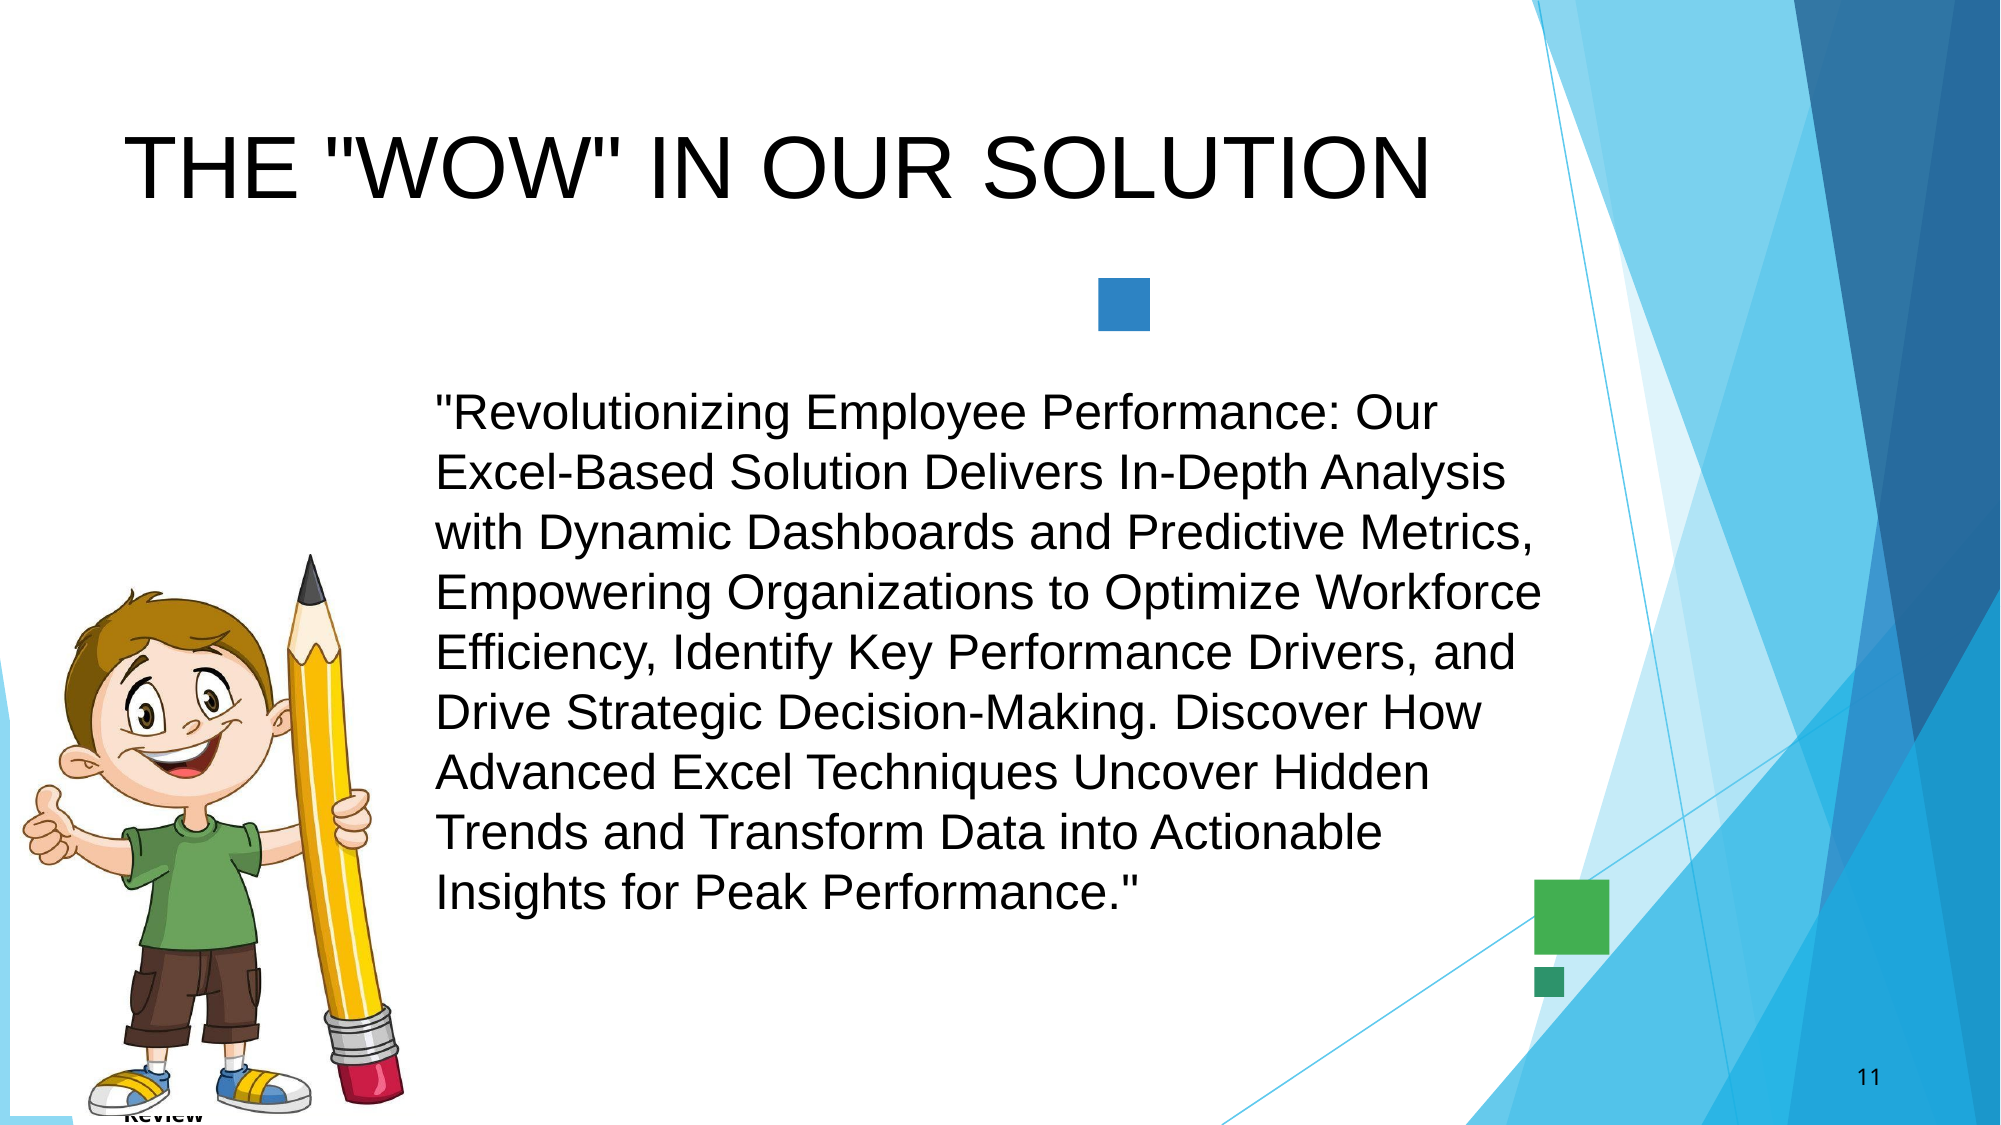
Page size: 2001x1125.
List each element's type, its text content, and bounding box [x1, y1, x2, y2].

text_box 3/21/2024 Annual Review [123, 1116, 415, 1125]
text_box [1534, 967, 1565, 997]
picture [10, 554, 416, 1116]
text_box <number> [1849, 1061, 1888, 1095]
text_box [1534, 879, 1610, 955]
text_box [1098, 298, 1150, 332]
text_box "Revolutionizing Employee Performance: Our Excel-Based Solution Delivers In-Depth Analysis with Dynamic Dashboards and Predictive Metrics, Empowering Organizations to Optimize Workforce Efficiency, Identify Key Performance Drivers, and Drive Strategic Decision-Making. Discover How Advanced Excel Techniques Uncover Hidden Trends and Transform Data into Actionable Insights for Peak Performance." [420, 371, 1580, 927]
title THE "WOW" IN OUR SOLUTION [121, 107, 1513, 298]
